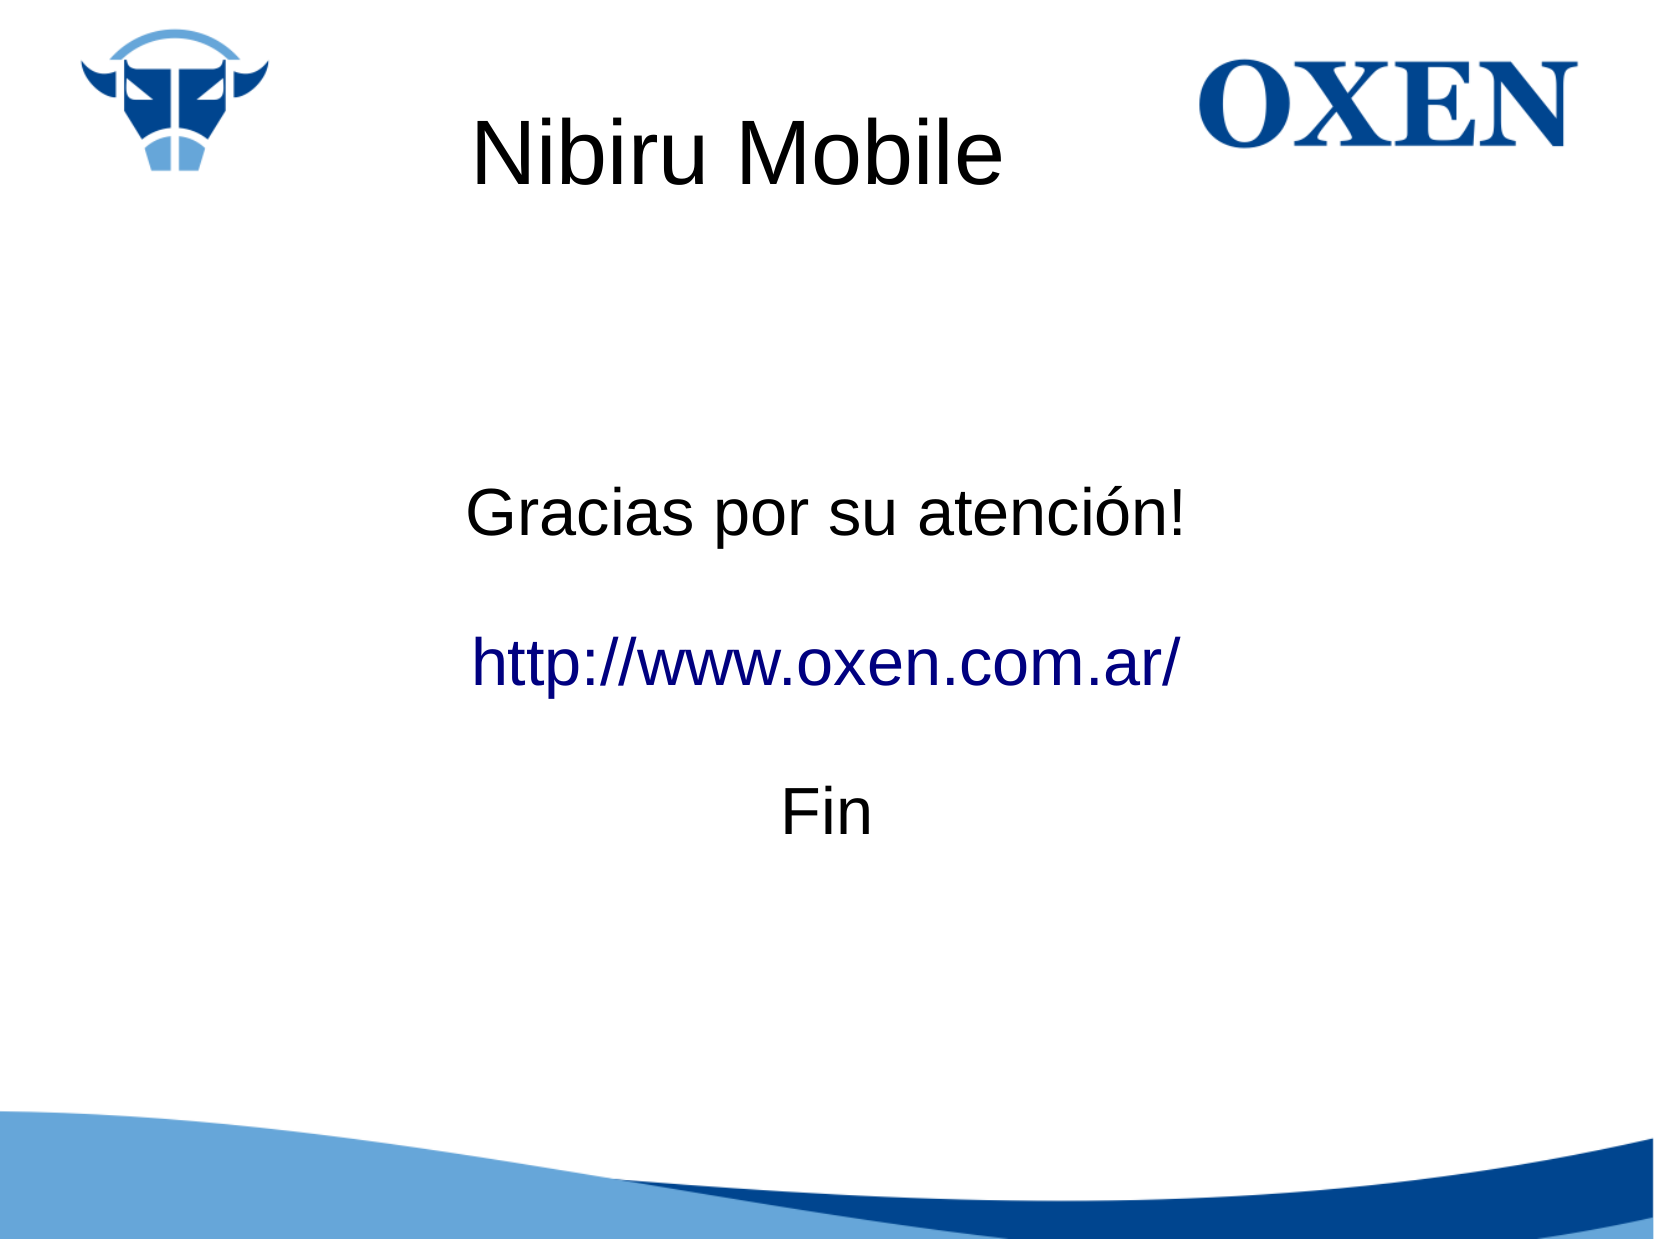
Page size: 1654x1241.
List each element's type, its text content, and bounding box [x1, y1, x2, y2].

picture [0, 1104, 1654, 1239]
subtitle Gracias por su atención! http://www.oxen.com.ar/ Fin [82, 290, 1571, 1109]
picture [5, 11, 1654, 195]
title Nibiru Mobile [265, 56, 1211, 250]
